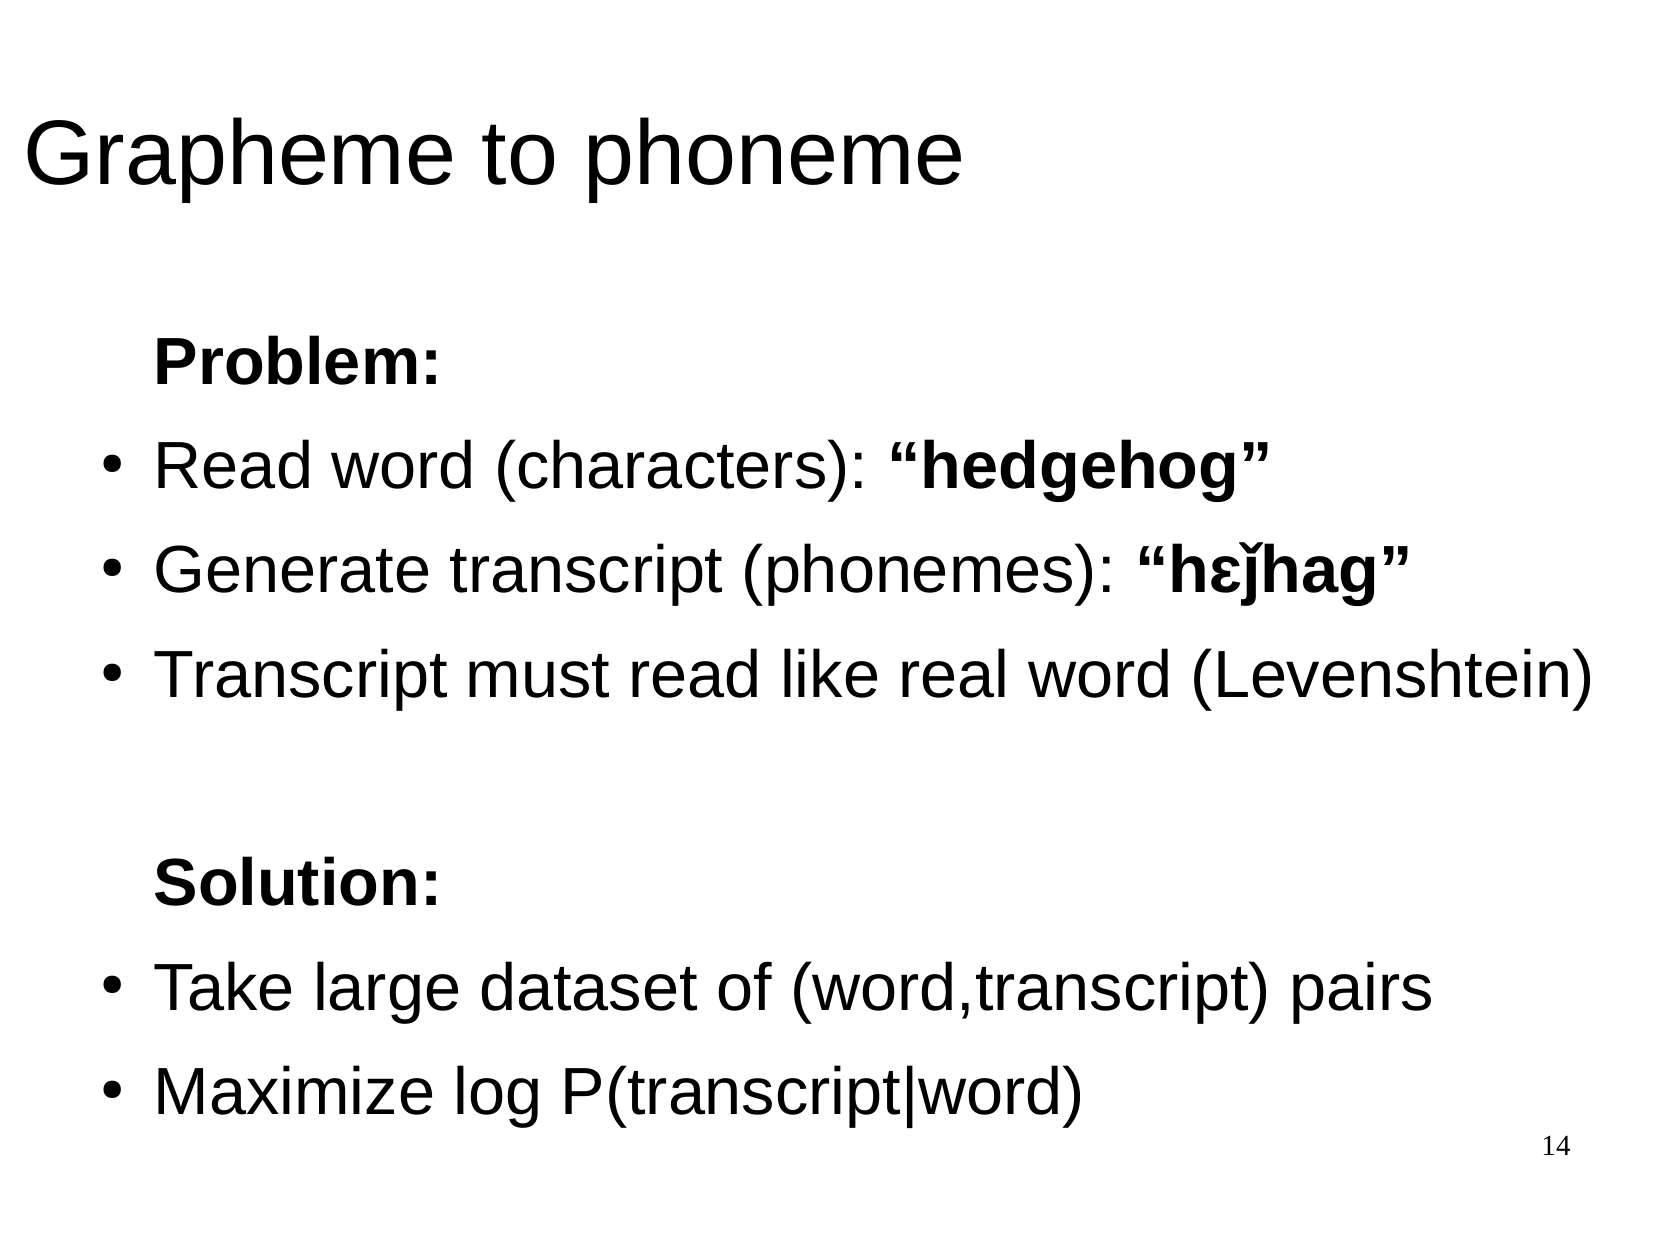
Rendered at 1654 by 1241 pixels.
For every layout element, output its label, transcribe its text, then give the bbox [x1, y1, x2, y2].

title Grapheme to phoneme [23, 49, 1512, 257]
list Problem: Read word (characters): “hedgehog” Generate transcript (phonemes): “hɛǰhag” Transcript must read like real word (Levenshtein) Solution: Take large dataset of (word,transcript) pairs Maximize log P(transcript|word) [82, 323, 1654, 1241]
